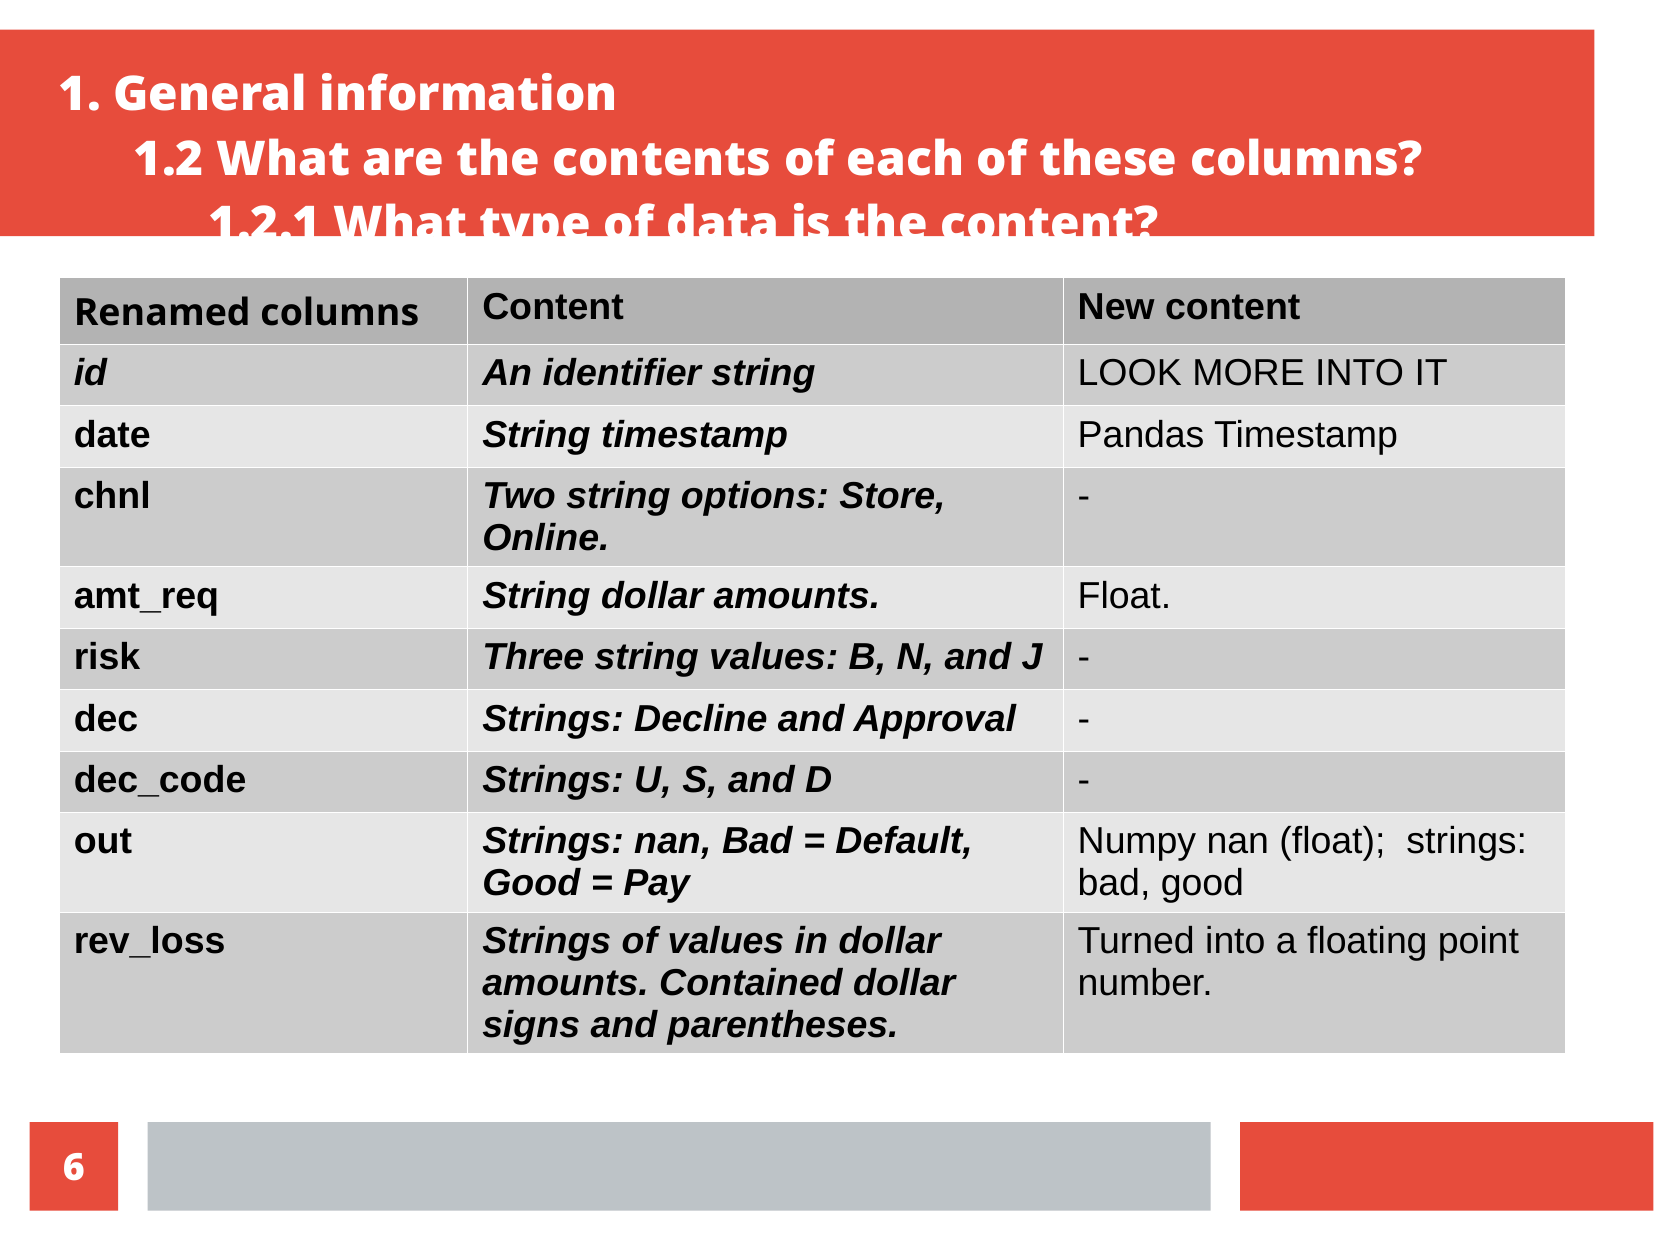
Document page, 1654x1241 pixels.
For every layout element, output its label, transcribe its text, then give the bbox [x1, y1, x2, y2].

table_cell Two string options: Store, Online. [468, 468, 1063, 566]
table_cell Strings: U, S, and D [468, 752, 1063, 812]
table_cell Numpy nan (float); strings: bad, good [1064, 813, 1565, 912]
table_cell Strings of values in dollar amounts. Contained dollar signs and parentheses. [468, 913, 1063, 1053]
table_cell out [60, 813, 467, 912]
table_cell - [1064, 752, 1565, 812]
table_header Content [468, 278, 1063, 344]
table_cell risk [60, 629, 467, 689]
table_cell Float. [1064, 567, 1565, 628]
table_cell chnl [60, 468, 467, 566]
table_cell - [1064, 690, 1565, 751]
table_cell - [1064, 468, 1565, 566]
table_cell An identifier string [468, 345, 1063, 405]
table_cell - [1064, 629, 1565, 689]
table_cell Strings: Decline and Approval [468, 690, 1063, 751]
table_cell String timestamp [468, 406, 1063, 467]
table_header Renamed columns [60, 278, 467, 344]
table_cell id [60, 345, 467, 405]
table_cell LOOK MORE INTO IT [1064, 345, 1565, 405]
table_cell Pandas Timestamp [1064, 406, 1565, 467]
table_header New content [1064, 278, 1565, 344]
table_cell amt_req [60, 567, 467, 628]
table_cell dec [60, 690, 467, 751]
table_cell String dollar amounts. [468, 567, 1063, 628]
table_cell Strings: nan, Bad = Default, Good = Pay [468, 813, 1063, 912]
table_cell rev_loss [60, 913, 467, 1053]
table_cell Turned into a floating point number. [1064, 913, 1565, 1053]
table_cell Three string values: B, N, and J [468, 629, 1063, 689]
table_cell dec_code [60, 752, 467, 812]
title 1. General information 1.2 What are the contents of each of these columns? 1.2.1 What type of data is the content? [59, 59, 1595, 207]
table_cell date [60, 406, 467, 467]
